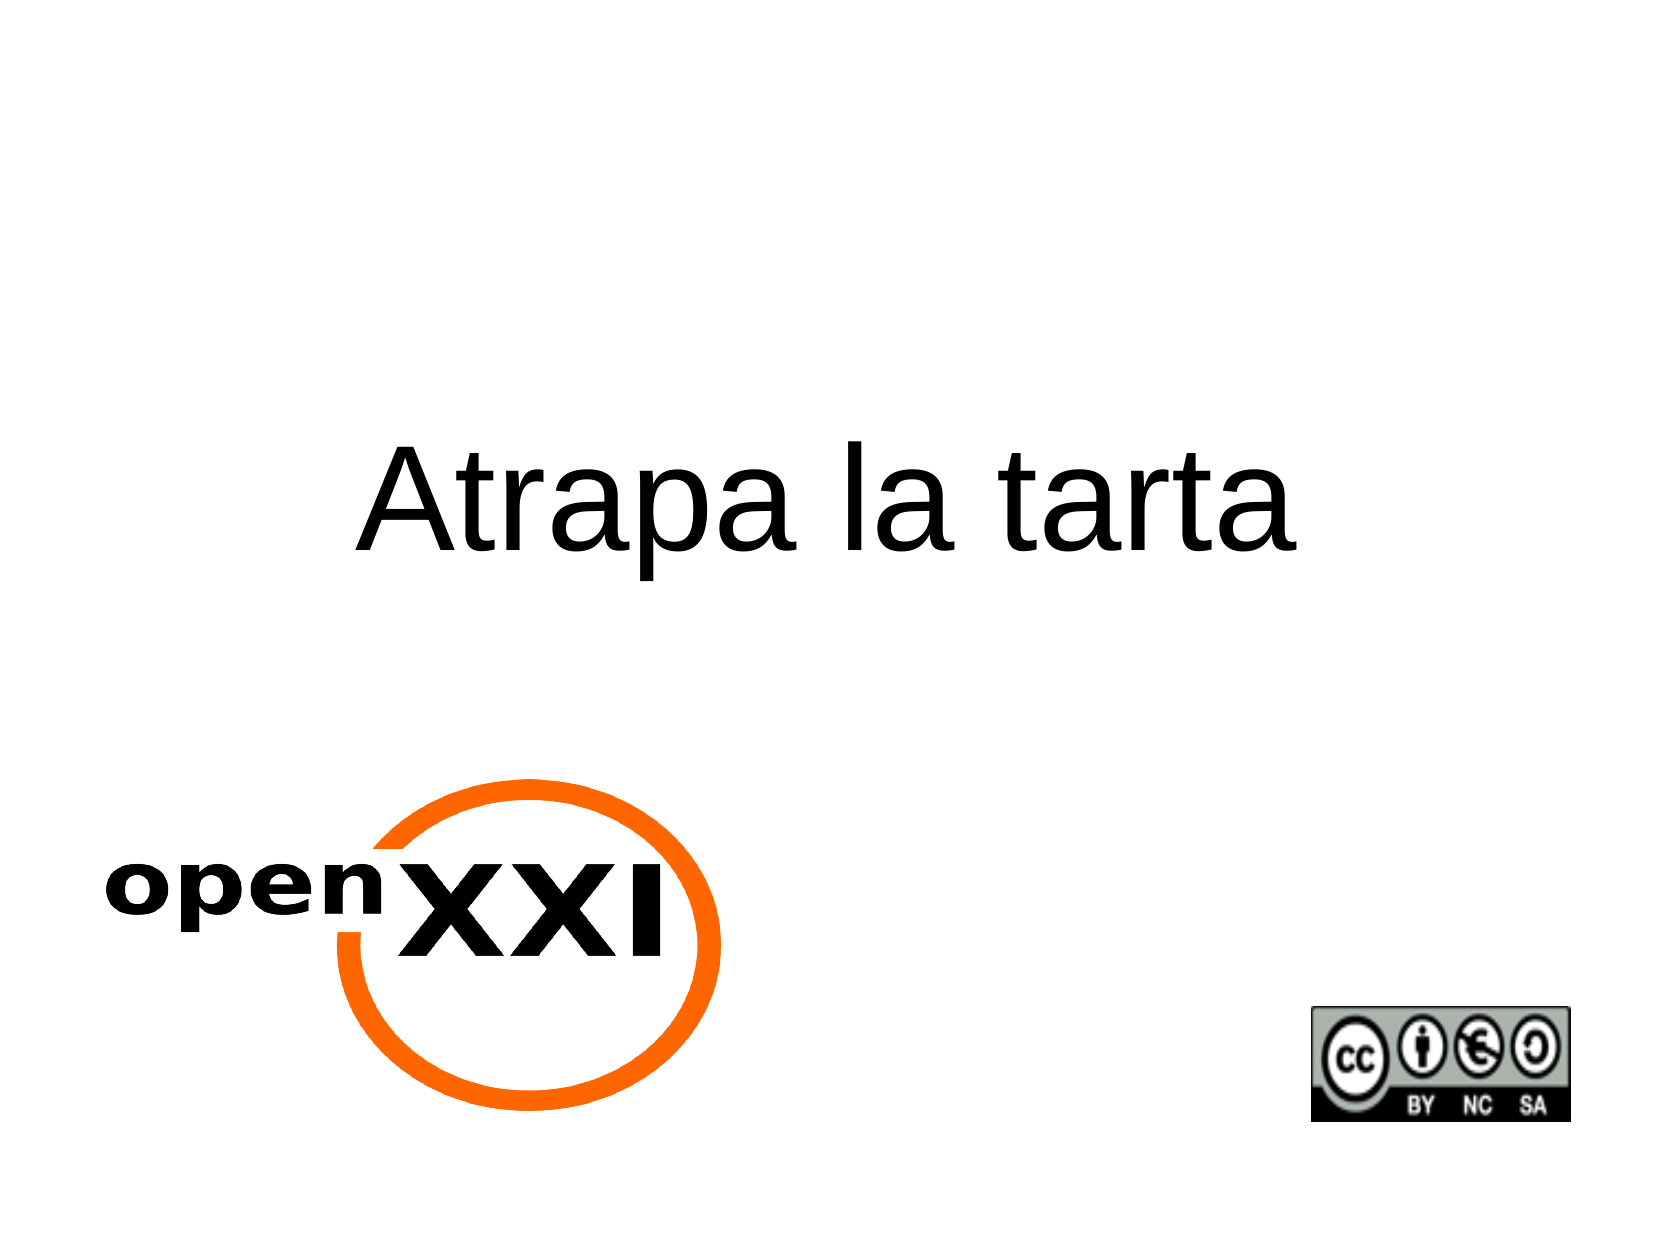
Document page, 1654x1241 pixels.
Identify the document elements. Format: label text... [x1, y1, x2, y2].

picture [106, 779, 721, 1111]
picture [1311, 1006, 1571, 1123]
title Atrapa la tarta [82, 395, 1571, 603]
